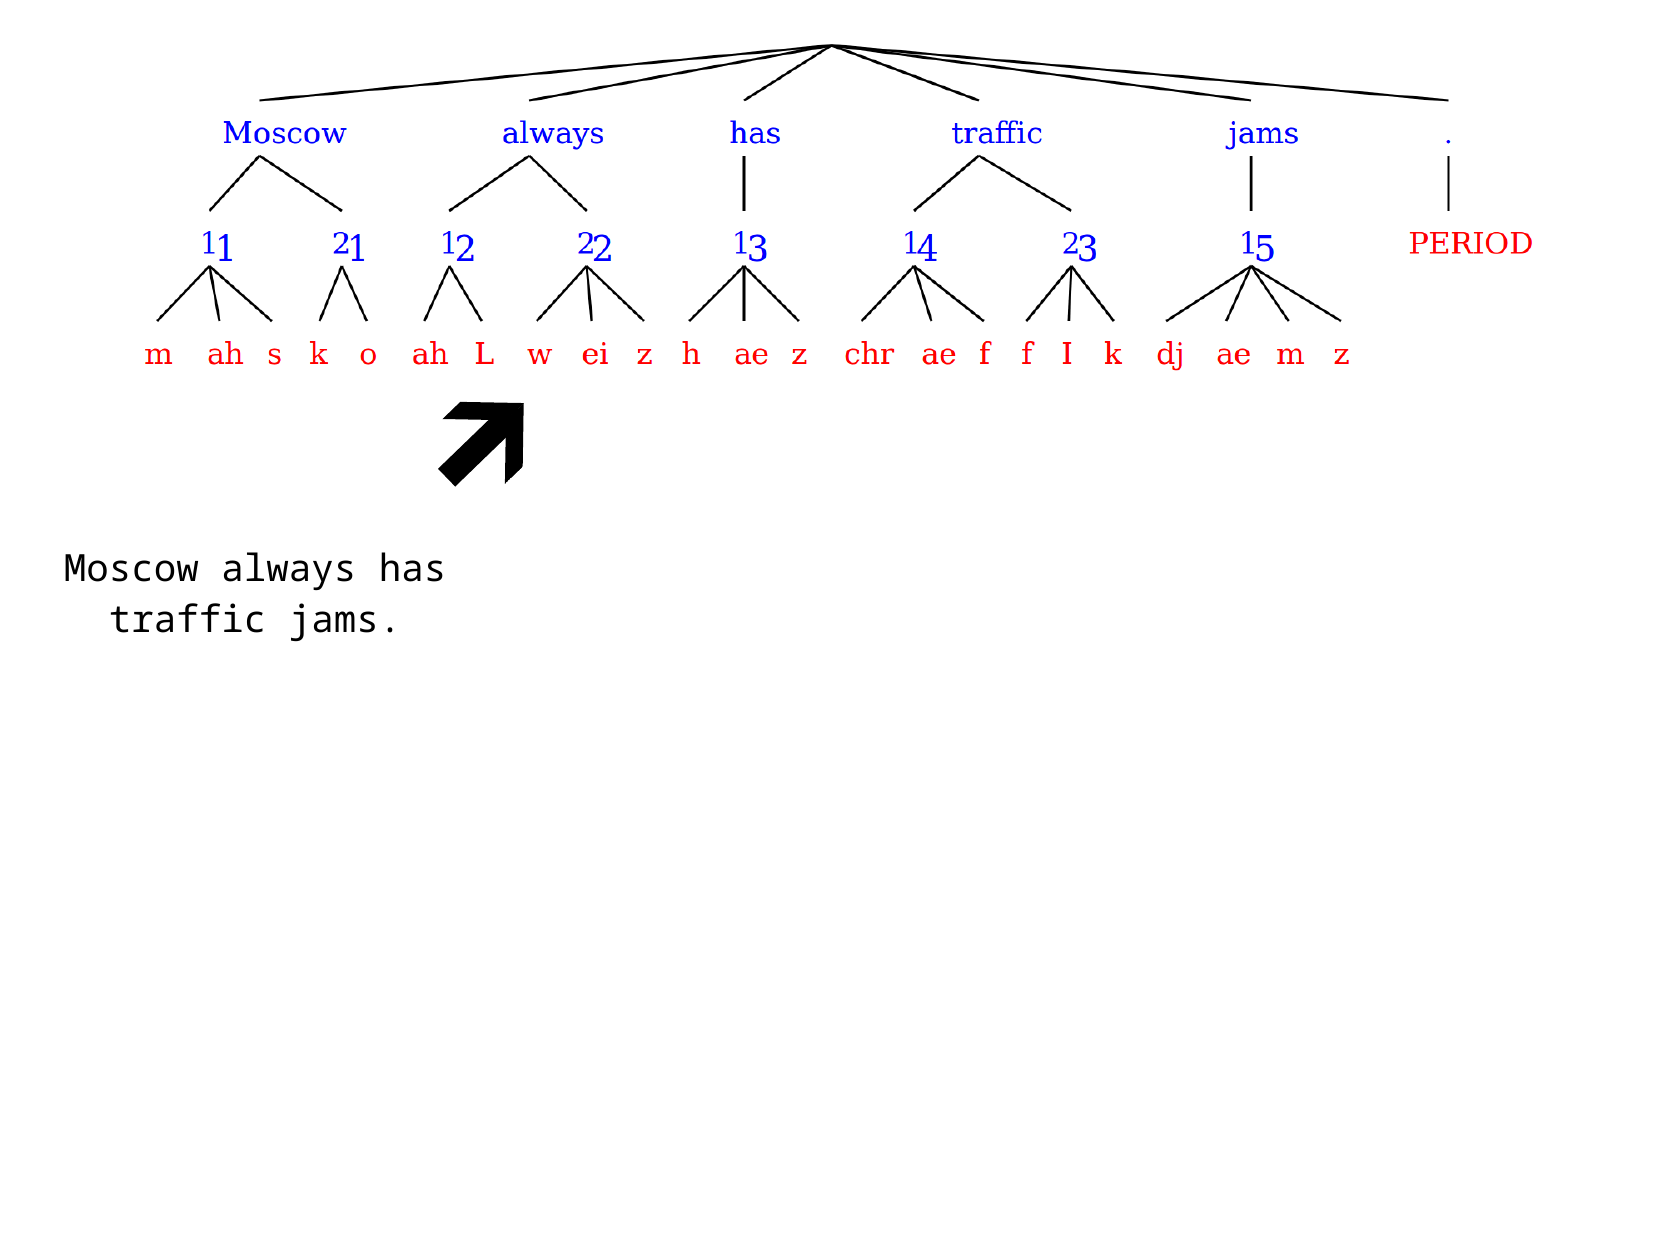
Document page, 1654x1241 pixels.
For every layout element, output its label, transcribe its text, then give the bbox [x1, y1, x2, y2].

subtitle Moscow always has traffic jams. [45, 480, 466, 706]
picture [120, 29, 1558, 511]
